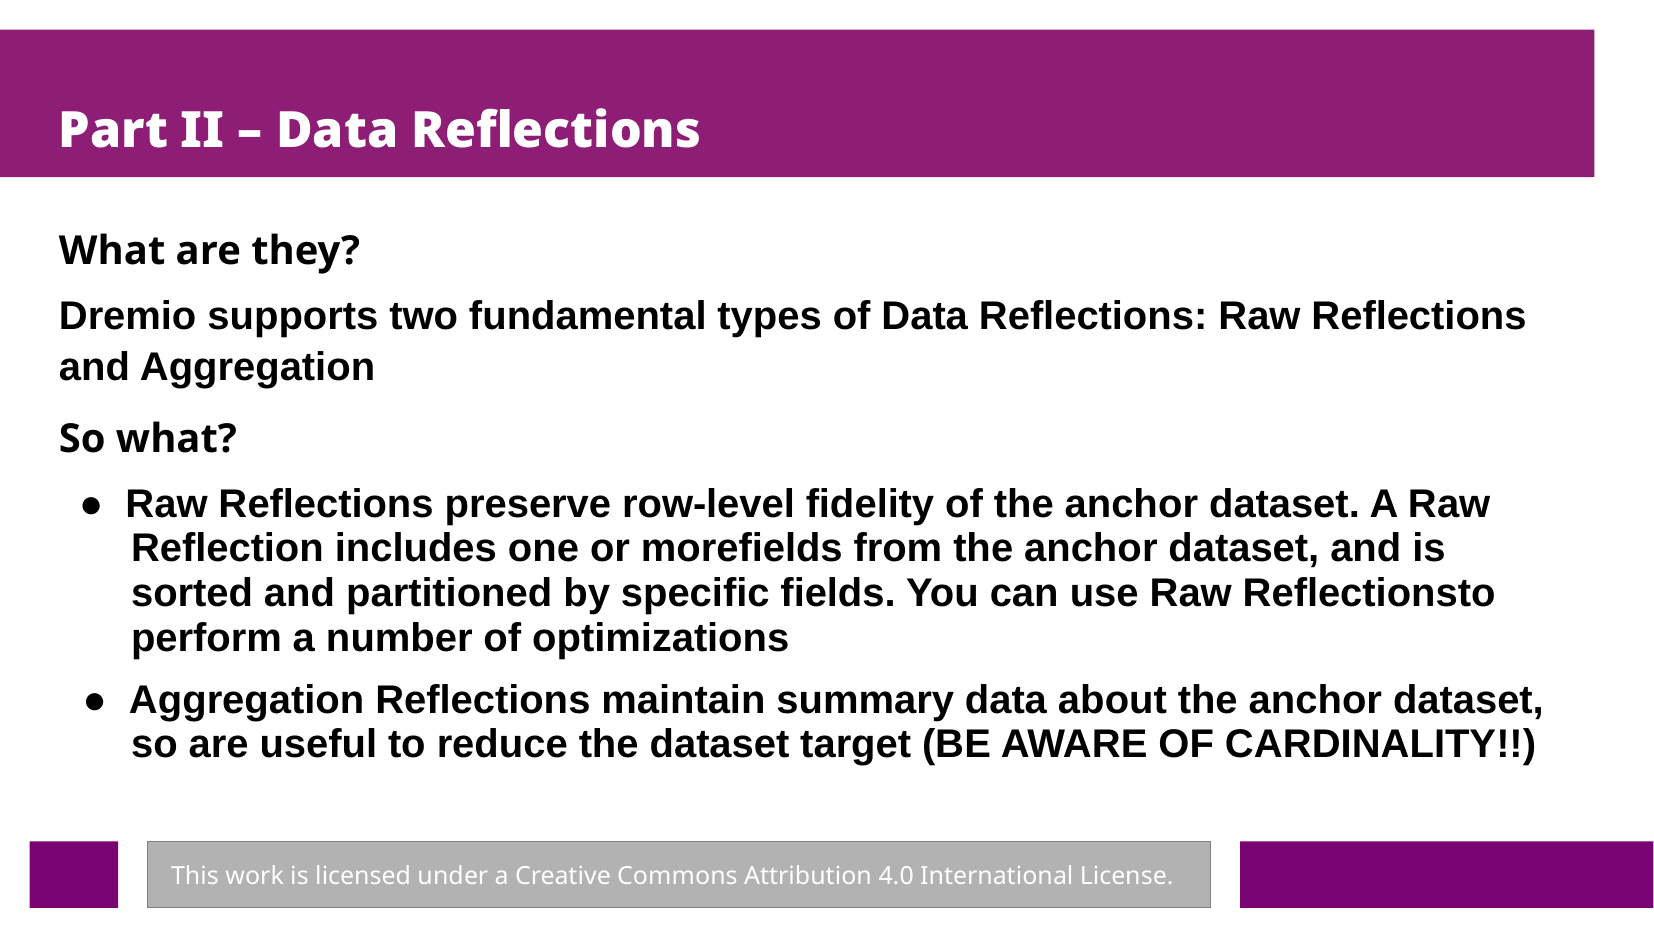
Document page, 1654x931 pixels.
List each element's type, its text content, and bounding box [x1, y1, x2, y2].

title Part II – Data Reflections [59, 44, 1595, 163]
list What are they? Dremio supports two fundamental types of Data Reflections: Raw Reflections and Aggregation So what? ● Raw Reflections preserve row-level fidelity of the anchor dataset. A Raw Reflection includes one or morefields from the anchor dataset, and is sorted and partitioned by specific fields. You can use Raw Reflectionsto perform a number of optimizations ● Aggregation Reflections maintain summary data about the anchor dataset, so are useful to reduce the dataset target (BE AWARE OF CARDINALITY!!) [59, 221, 1565, 798]
